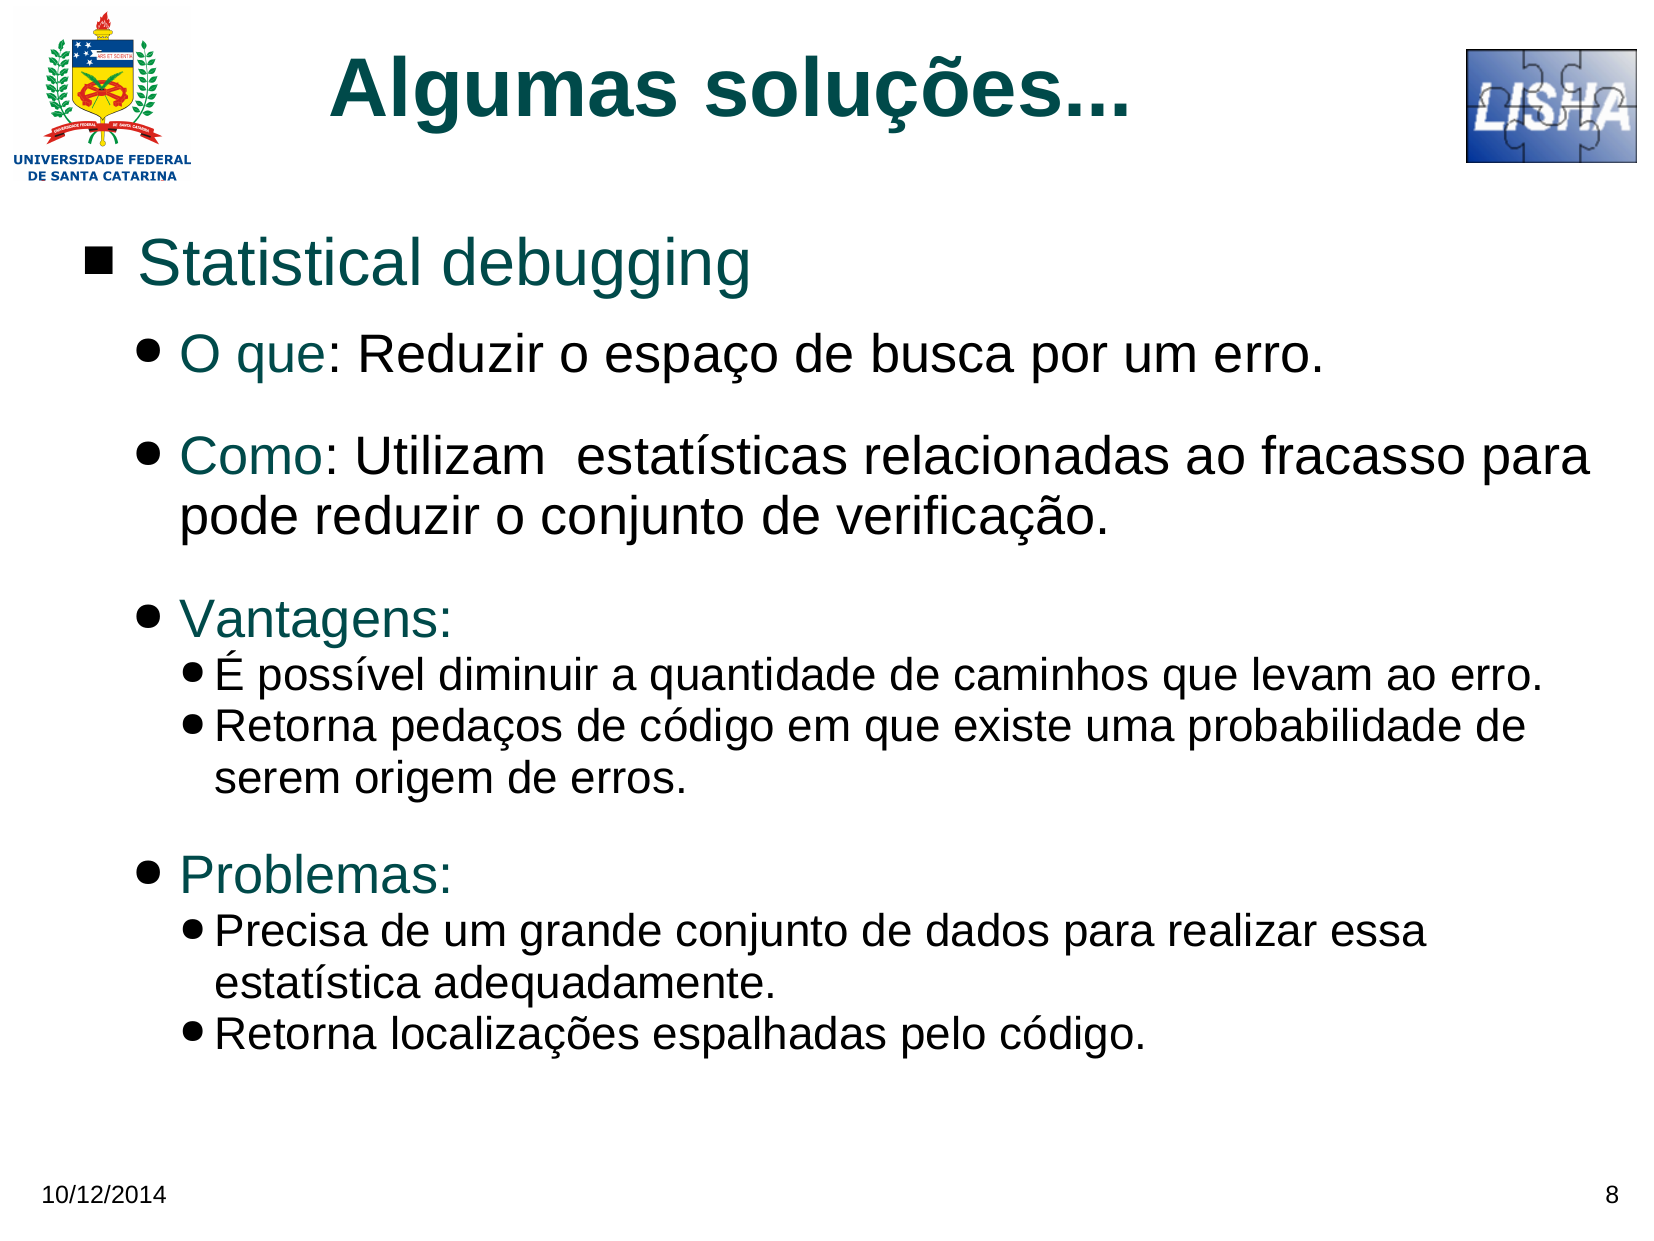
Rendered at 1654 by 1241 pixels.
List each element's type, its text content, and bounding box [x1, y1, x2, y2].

picture [1466, 49, 1637, 163]
title Algumas soluções... [37, 37, 1426, 151]
picture [13, 6, 191, 181]
list Statistical debugging O que: Reduzir o espaço de busca por um erro. Como: Utilizam estatísticas relacionadas ao fracasso para pode reduzir o conjunto de verificação. Vantagens: É possível diminuir a quantidade de caminhos que levam ao erro. Retorna pedaços de código em que existe uma probabilidade de serem origem de erros. Problemas: Precisa de um grande conjunto de dados para realizar essa estatística adequadamente. Retorna localizações espalhadas pelo código. [37, 225, 1613, 1235]
